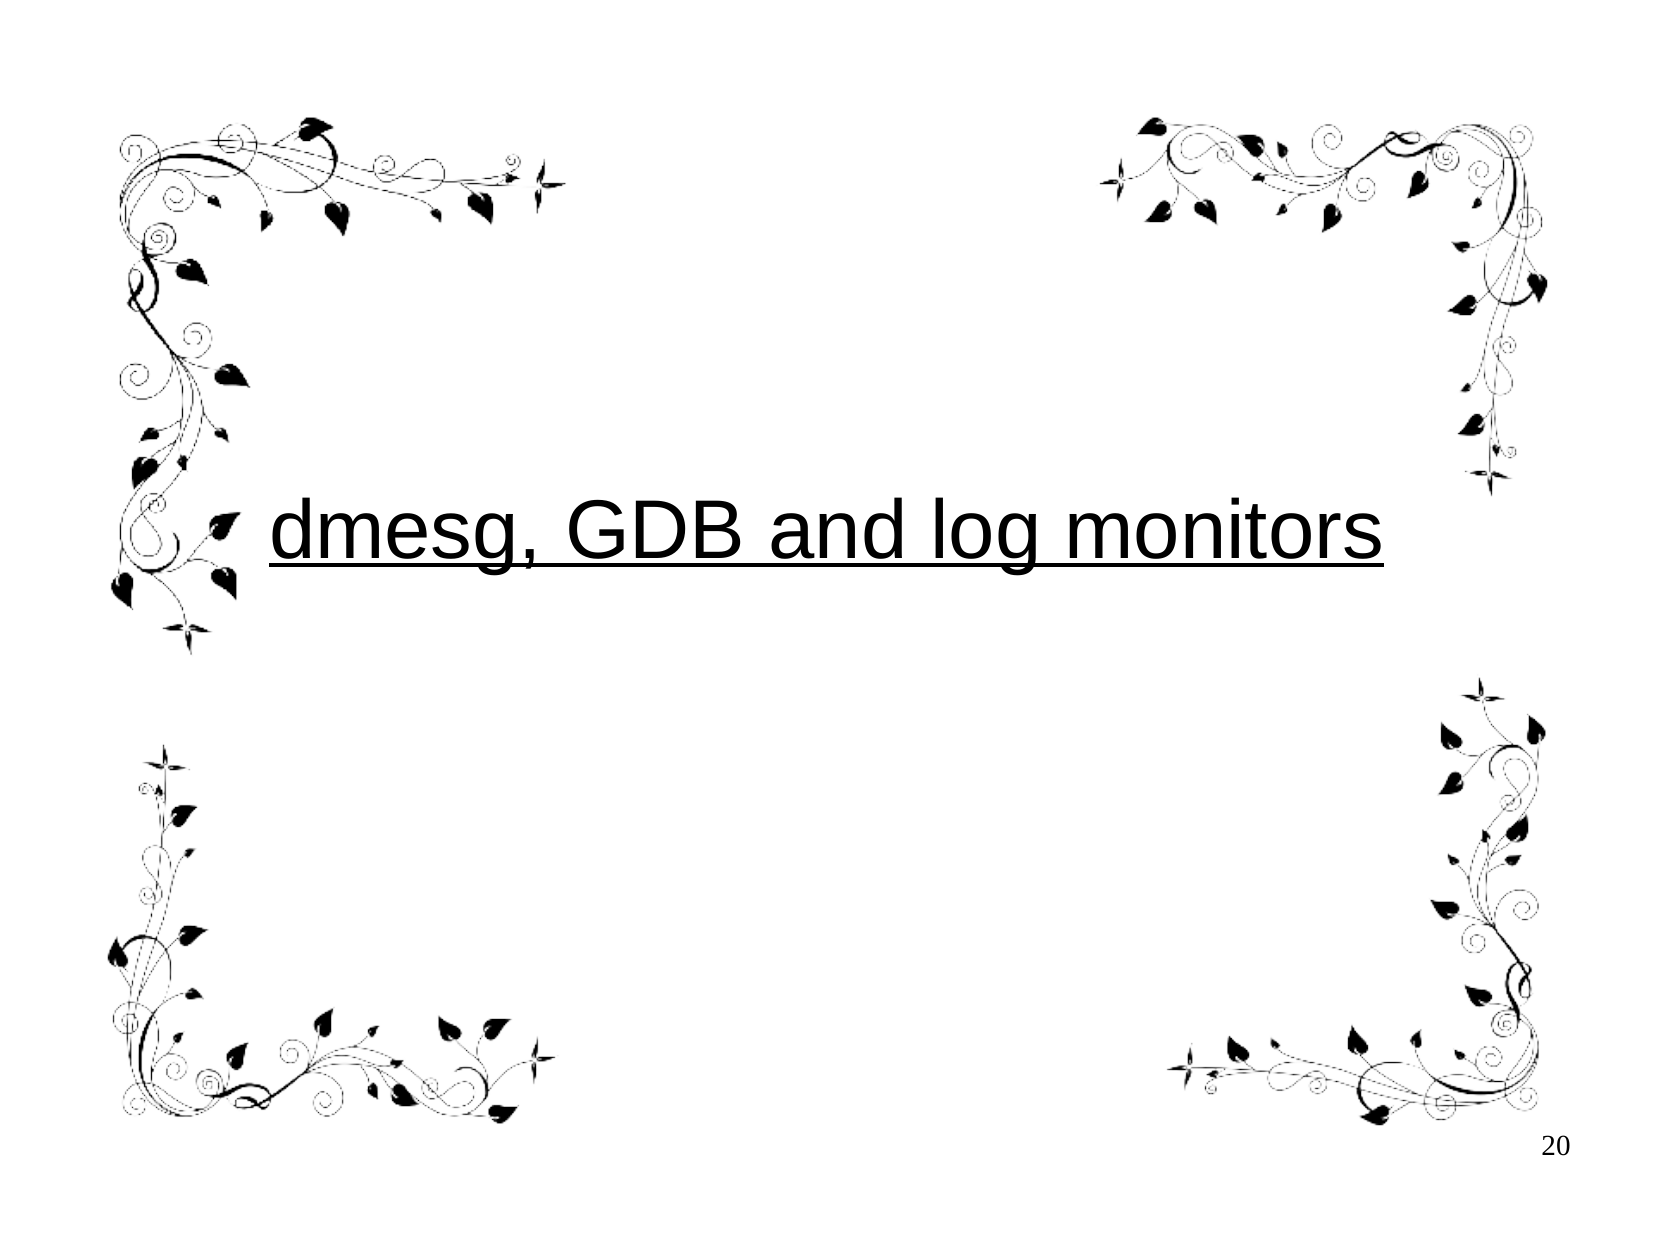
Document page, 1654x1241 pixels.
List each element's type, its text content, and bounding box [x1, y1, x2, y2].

picture [101, 1010, 1553, 1131]
subtitle dmesg, GDB and log monitors [82, 49, 1571, 1010]
